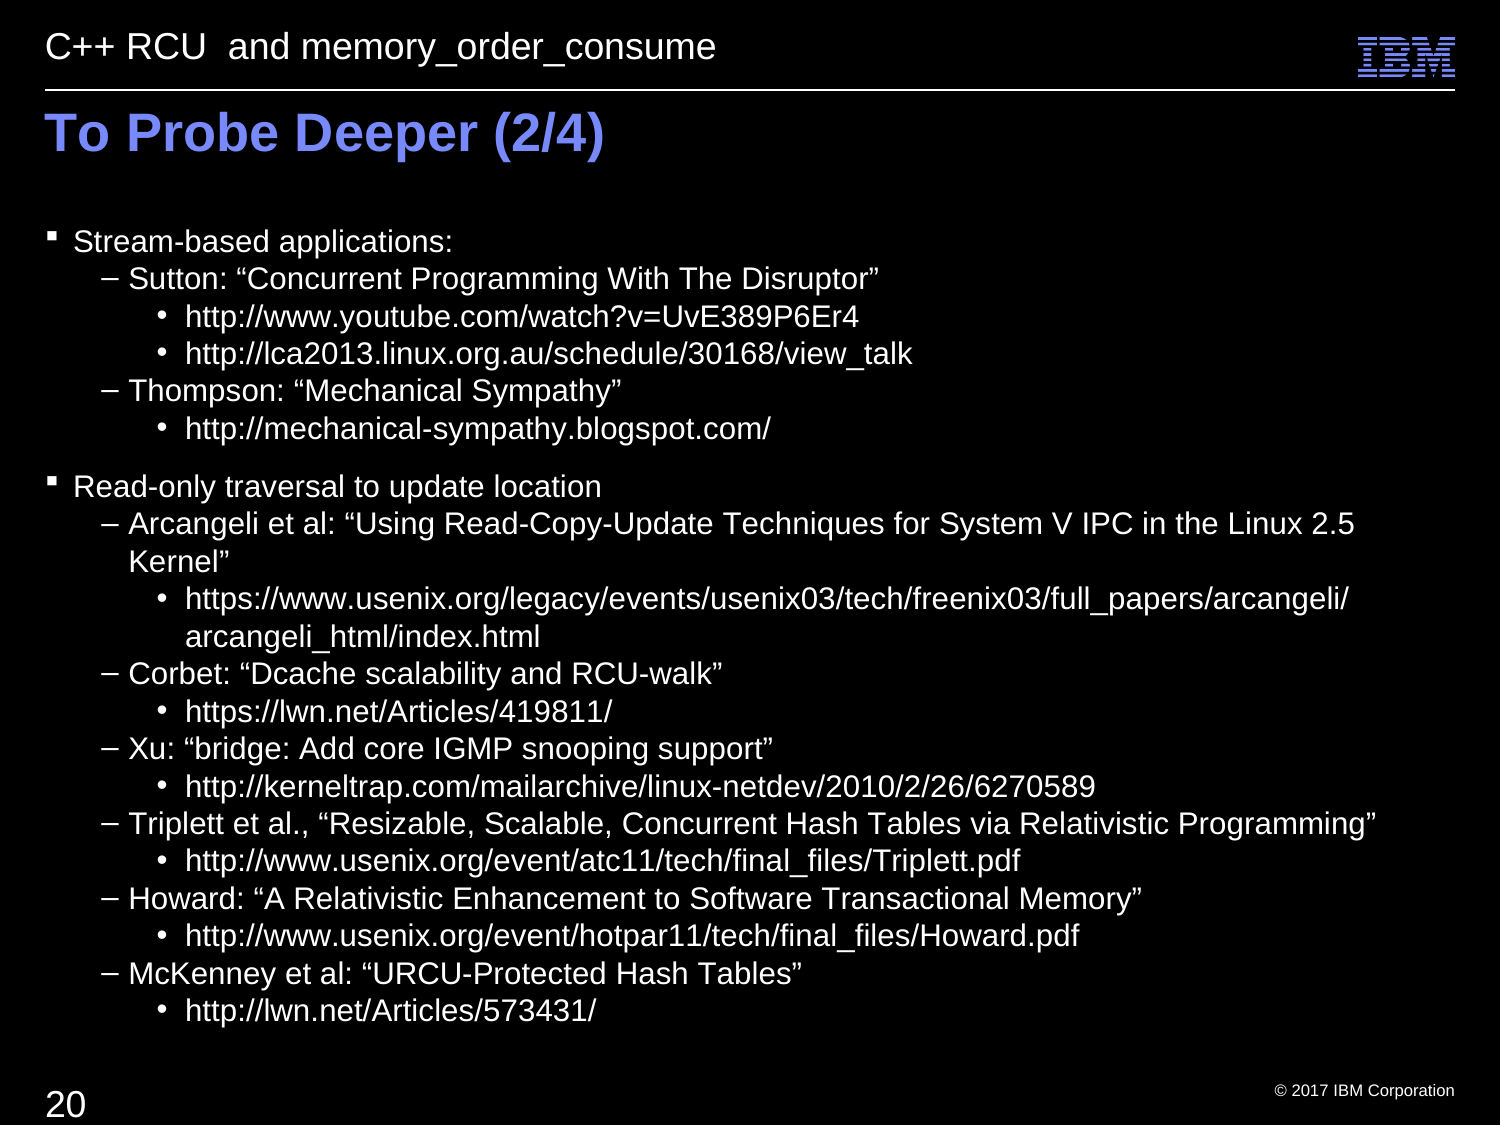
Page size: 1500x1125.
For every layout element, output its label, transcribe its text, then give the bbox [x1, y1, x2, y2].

list Stream-based applications: Sutton: “Concurrent Programming With The Disruptor” http://www.youtube.com/watch?v=UvE389P6Er4 http://lca2013.linux.org.au/schedule/30168/view_talk Thompson: “Mechanical Sympathy” http://mechanical-sympathy.blogspot.com/ Read-only traversal to update location Arcangeli et al: “Using Read-Copy-Update Techniques for System V IPC in the Linux 2.5 Kernel” https://www.usenix.org/legacy/events/usenix03/tech/freenix03/full_papers/arcangeli/arcangeli_html/index.html Corbet: “Dcache scalability and RCU-walk” https://lwn.net/Articles/419811/ Xu: “bridge: Add core IGMP snooping support” http://kerneltrap.com/mailarchive/linux-netdev/2010/2/26/6270589 Triplett et al., “Resizable, Scalable, Concurrent Hash Tables via Relativistic Programming” http://www.usenix.org/event/atc11/tech/final_files/Triplett.pdf Howard: “A Relativistic Enhancement to Software Transactional Memory” http://www.usenix.org/event/hotpar11/tech/final_files/Howard.pdf McKenney et al: “URCU-Protected Hash Tables” http://lwn.net/Articles/573431/ [29, 213, 1455, 1039]
title To Probe Deeper (2/4) [29, 97, 1455, 203]
picture [1358, 37, 1455, 77]
